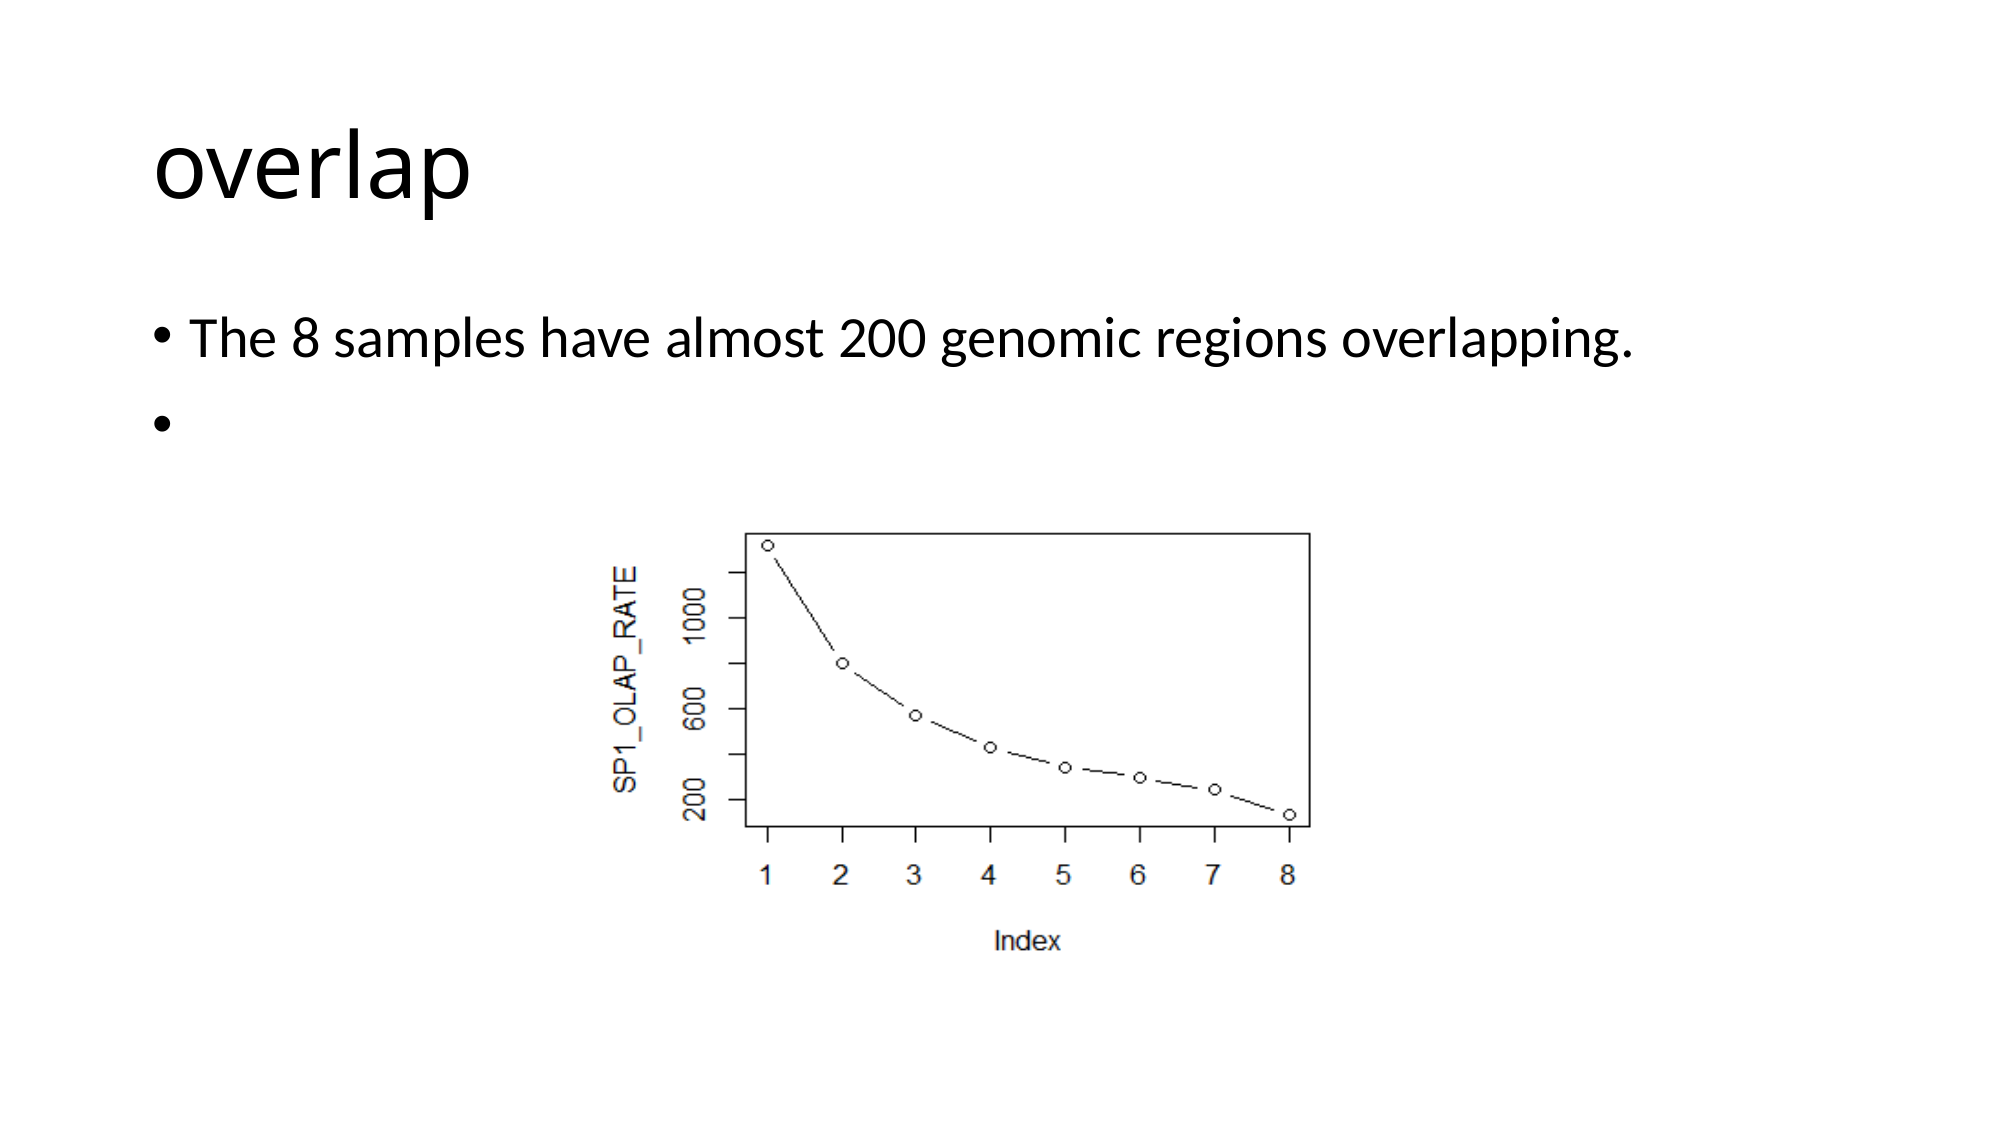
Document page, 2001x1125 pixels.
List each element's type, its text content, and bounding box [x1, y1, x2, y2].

title overlap [137, 59, 1863, 278]
picture [603, 402, 1384, 992]
list The 8 samples have almost 200 genomic regions overlapping. [137, 299, 1863, 1014]
